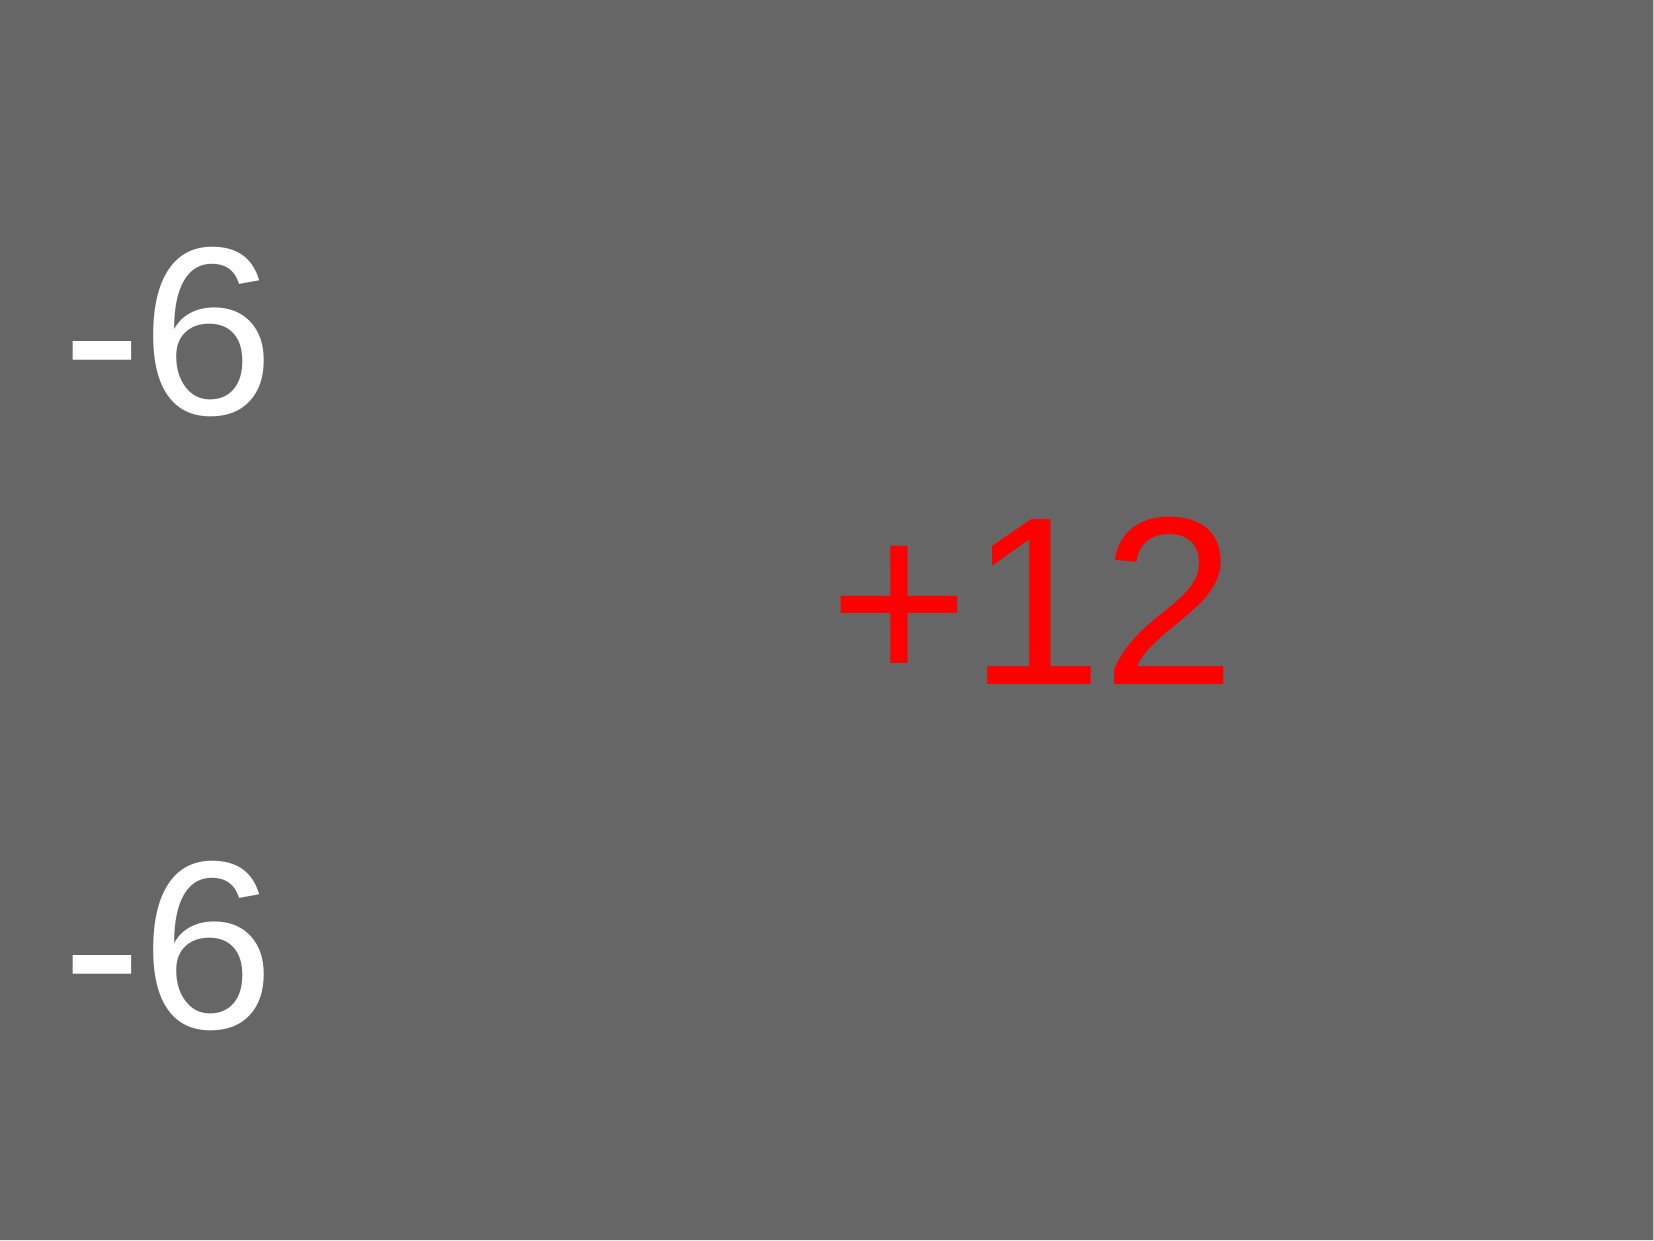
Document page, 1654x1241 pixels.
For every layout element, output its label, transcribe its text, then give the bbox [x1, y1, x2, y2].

text_box -6 [47, 190, 674, 473]
text_box +12 [814, 460, 1406, 743]
text_box -6 [47, 804, 674, 1087]
text_box [0, 0, 1654, 1241]
